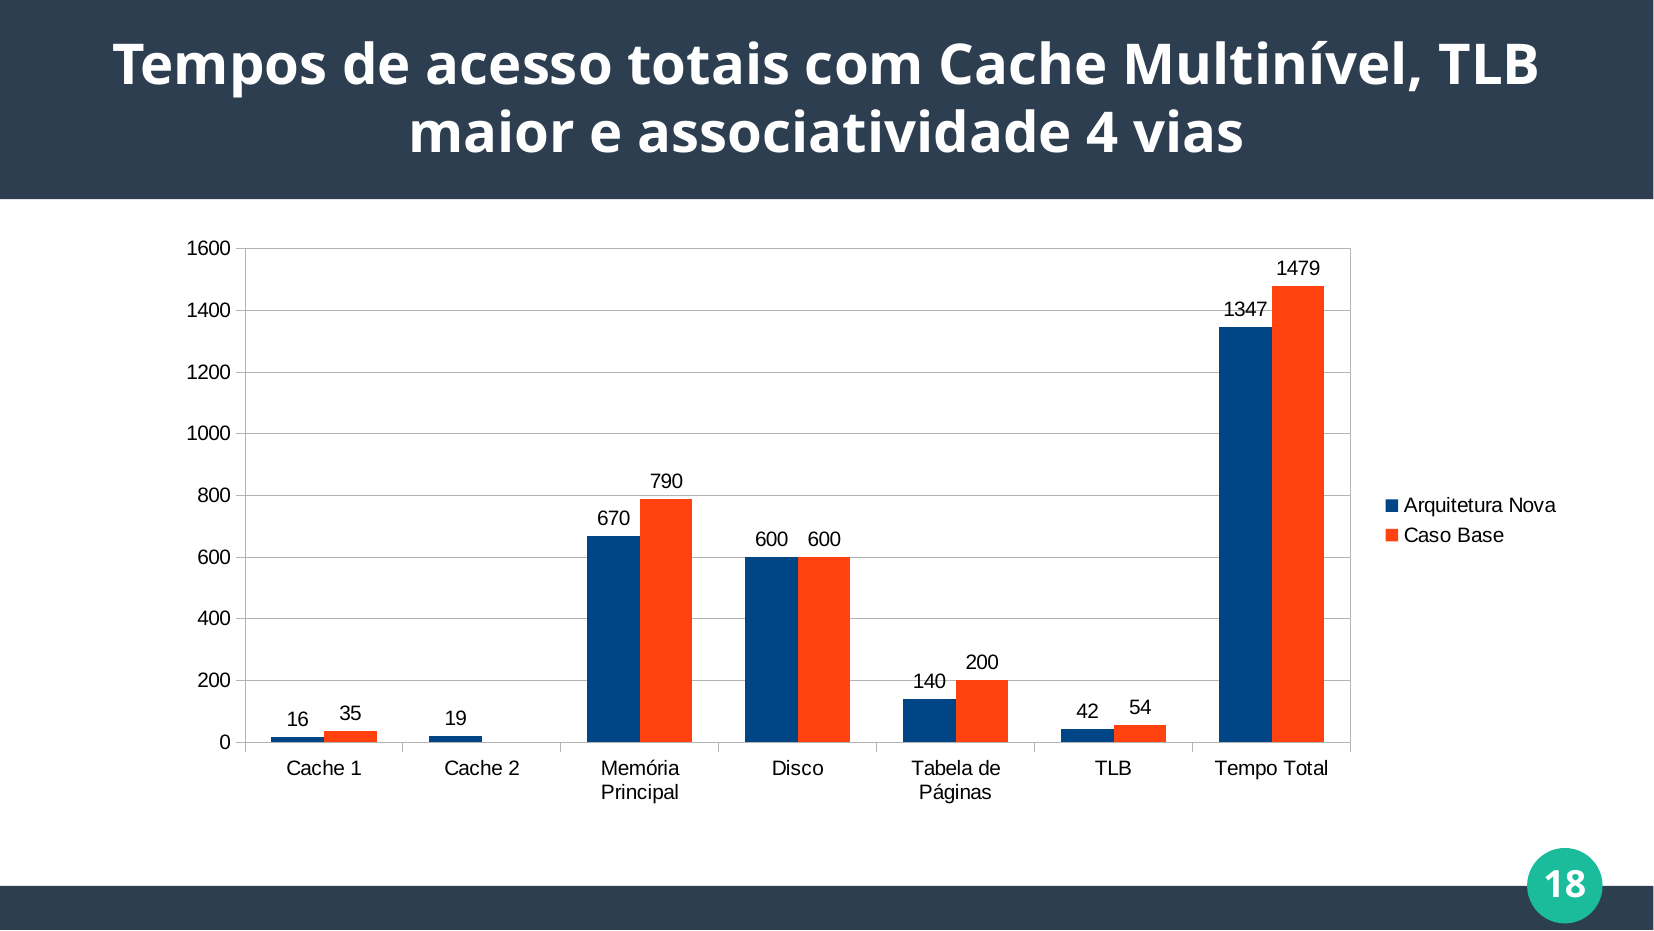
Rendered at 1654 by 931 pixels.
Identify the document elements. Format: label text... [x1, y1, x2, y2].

title Tempos de acesso totais com Cache Multinível, TLB maior e associatividade 4 vias [59, 37, 1595, 155]
chart [158, 225, 1575, 816]
